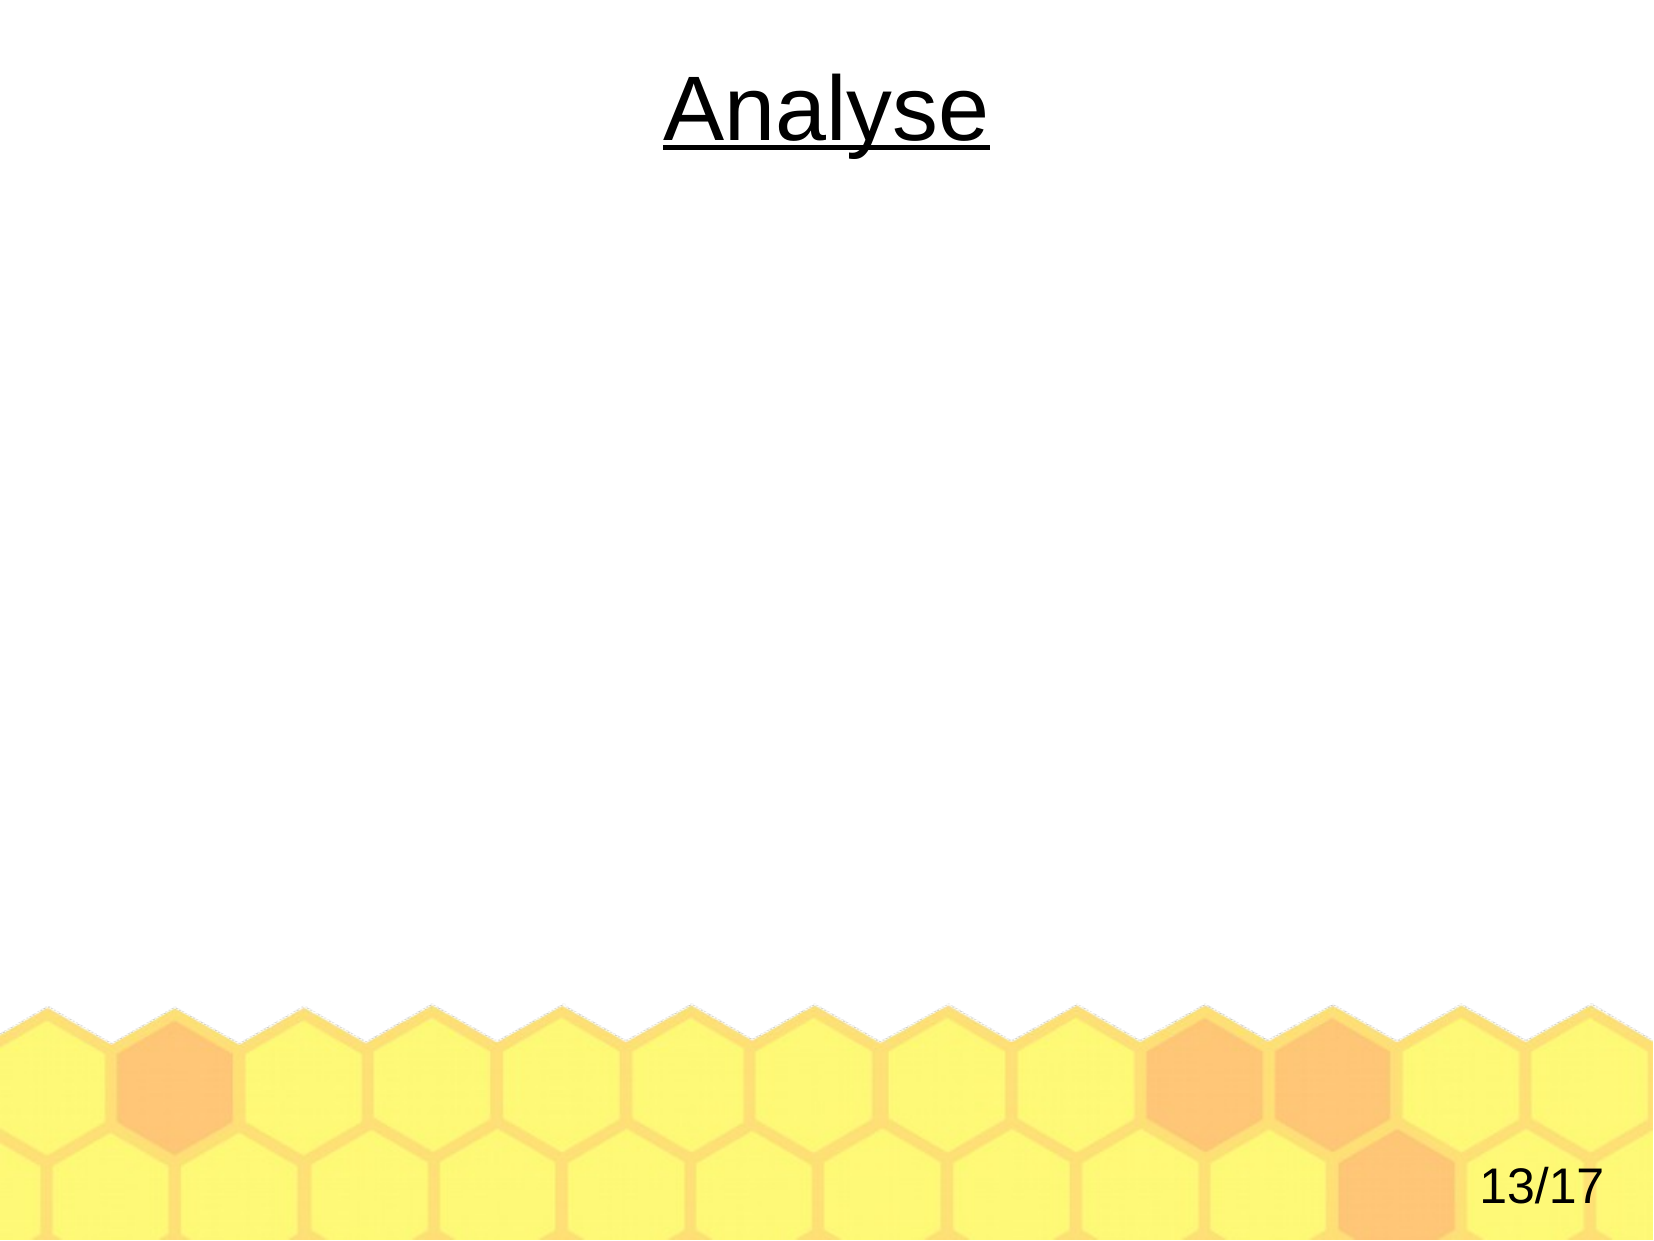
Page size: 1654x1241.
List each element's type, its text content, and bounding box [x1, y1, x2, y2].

picture [0, 1001, 1653, 1240]
text_box Analyse [82, 0, 1571, 207]
text_box <numéro>/17 [1464, 1146, 1630, 1217]
